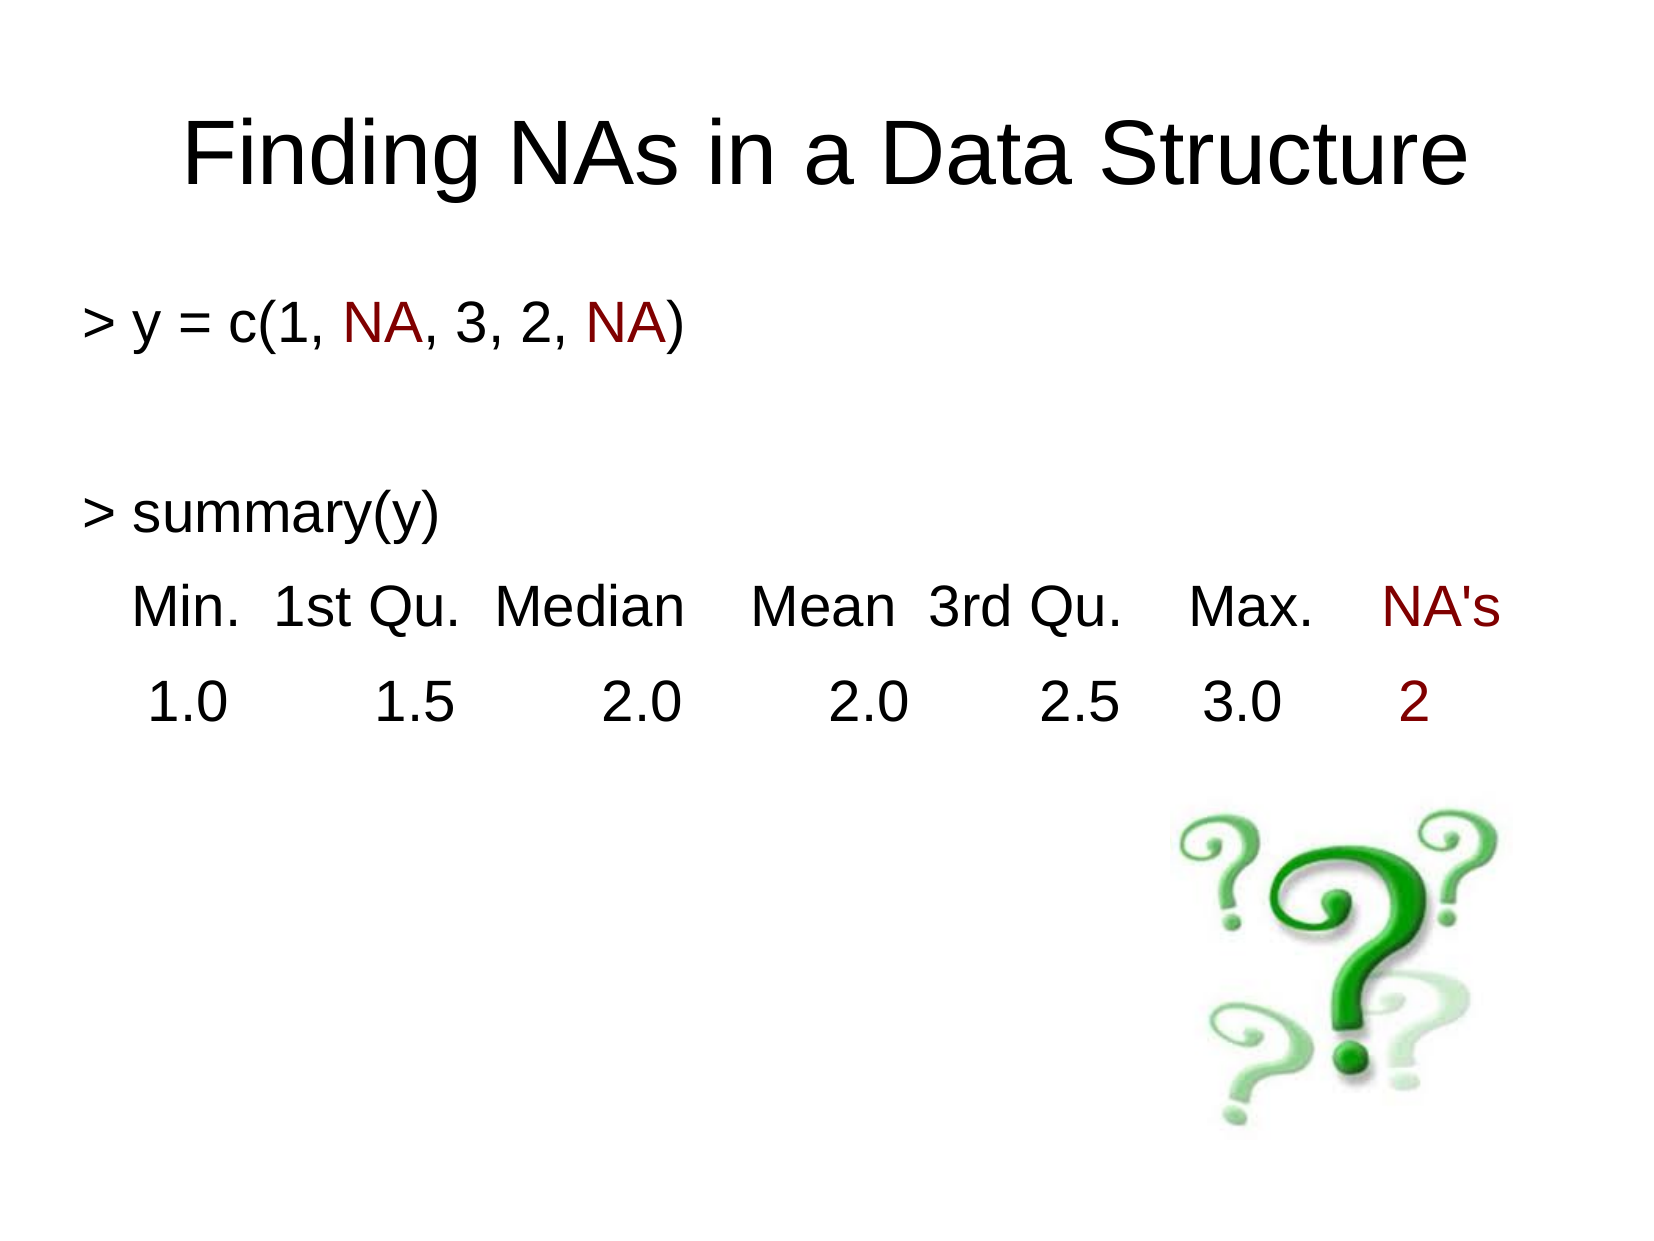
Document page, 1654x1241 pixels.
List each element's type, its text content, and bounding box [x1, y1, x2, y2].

picture [1170, 780, 1513, 1141]
title Finding NAs in a Data Structure [82, 49, 1571, 257]
list > y = c(1, NA, 3, 2, NA) > summary(y) Min. 1st Qu. Median Mean 3rd Qu. Max. NA's 1.0 1.5 2.0 2.0 2.5 3.0 2 [82, 290, 1538, 1010]
